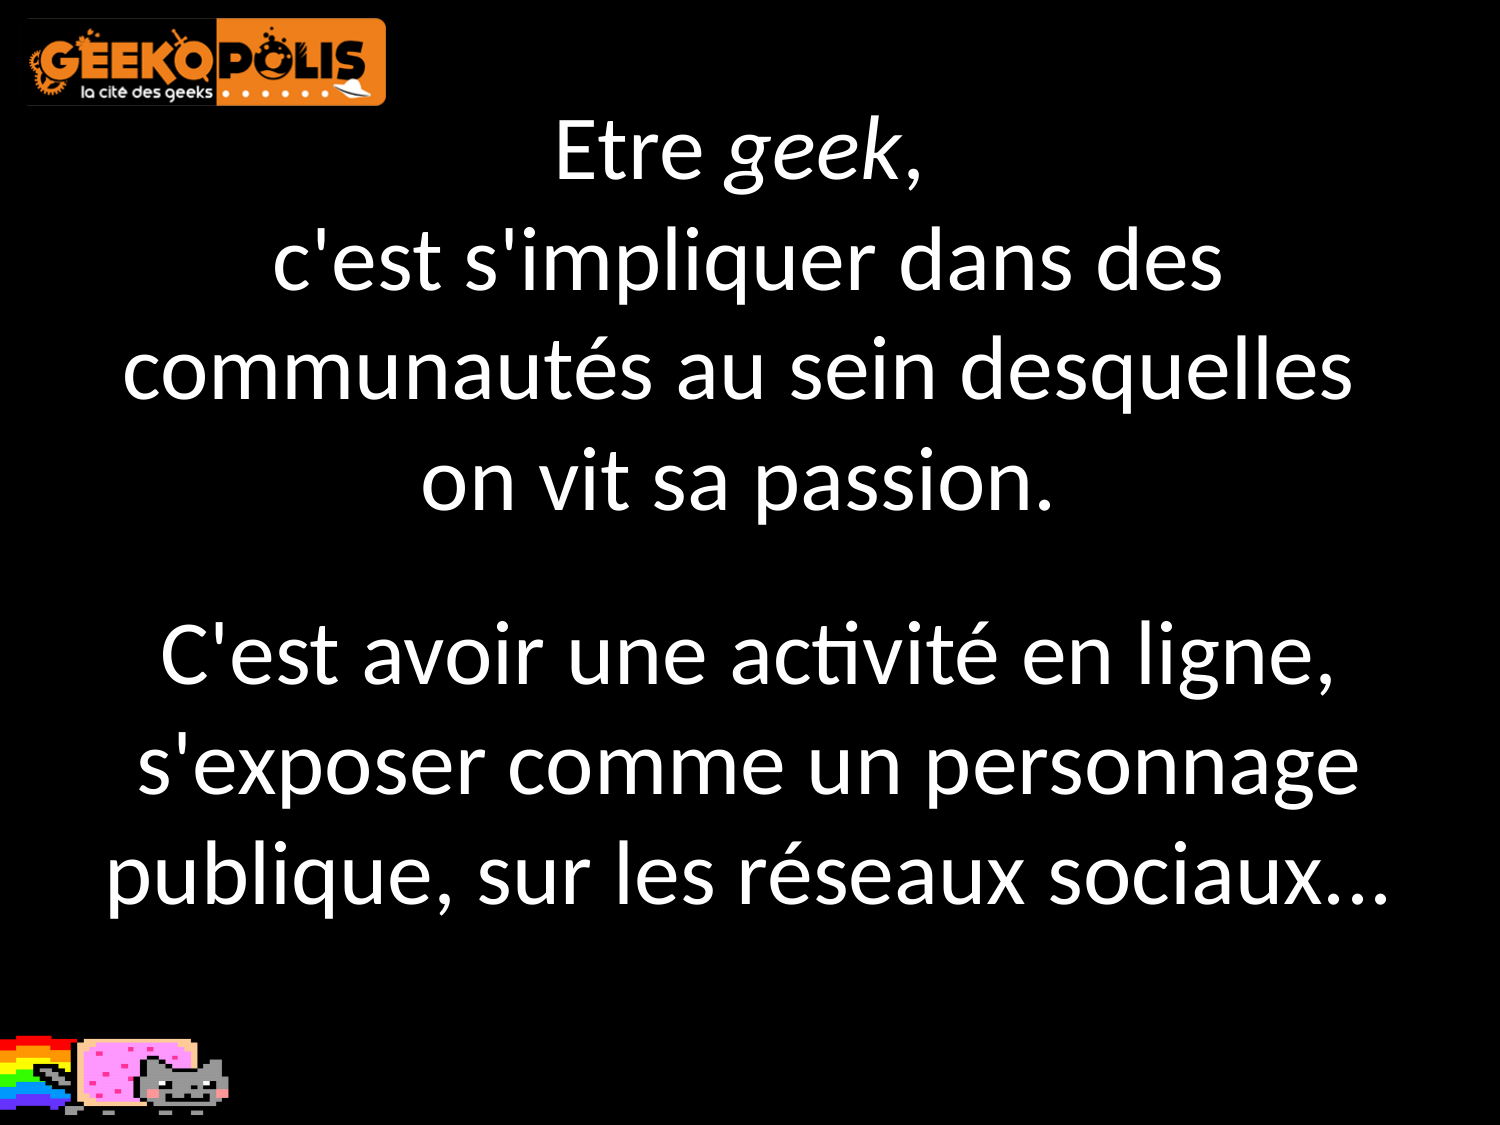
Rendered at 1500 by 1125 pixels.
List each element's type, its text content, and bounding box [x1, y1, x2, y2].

picture [0, 1027, 237, 1121]
text_box Etre geek, c'est s'impliquer dans des communautés au sein desquelles on vit sa passion. C'est avoir une activité en ligne, s'exposer comme un personnage publique, sur les réseaux sociaux... [0, 81, 1500, 931]
picture [17, 11, 390, 113]
